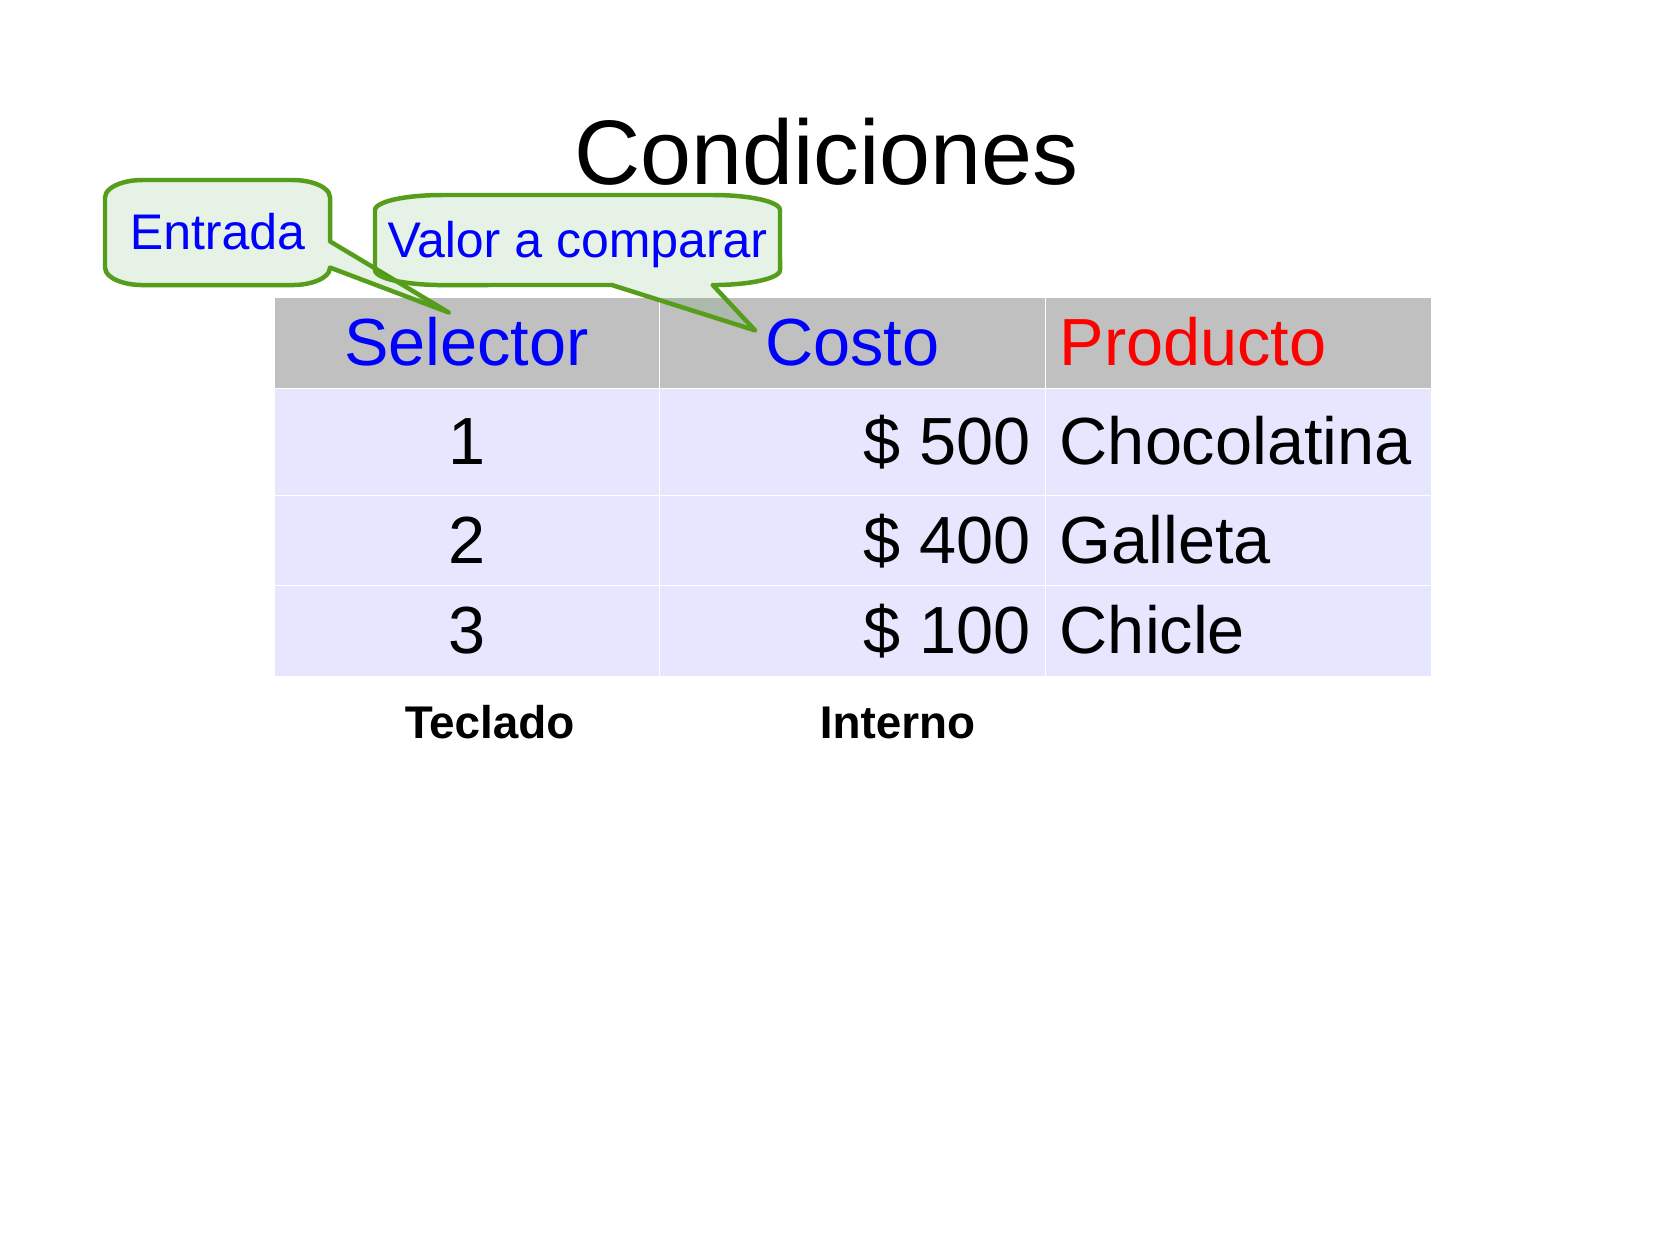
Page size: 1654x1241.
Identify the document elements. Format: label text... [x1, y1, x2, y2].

table_header Producto [1046, 298, 1431, 388]
table_cell $ 400 [660, 496, 1045, 585]
table_cell $ 500 [660, 389, 1045, 495]
text_box Teclado [390, 690, 590, 757]
text_box Valor a comparar [375, 195, 781, 331]
table_header Selector [275, 298, 659, 388]
table_header Costo [660, 298, 1045, 388]
table_cell 2 [275, 496, 659, 585]
table_cell 1 [275, 389, 659, 495]
title Condiciones [82, 49, 1571, 257]
text_box Interno [805, 690, 991, 757]
table_cell 3 [275, 586, 659, 676]
table_cell Chicle [1046, 586, 1431, 676]
table_cell $ 100 [660, 586, 1045, 676]
table_cell Galleta [1046, 496, 1431, 585]
text_box Entrada [105, 180, 449, 313]
table_cell Chocolatina [1046, 389, 1431, 495]
